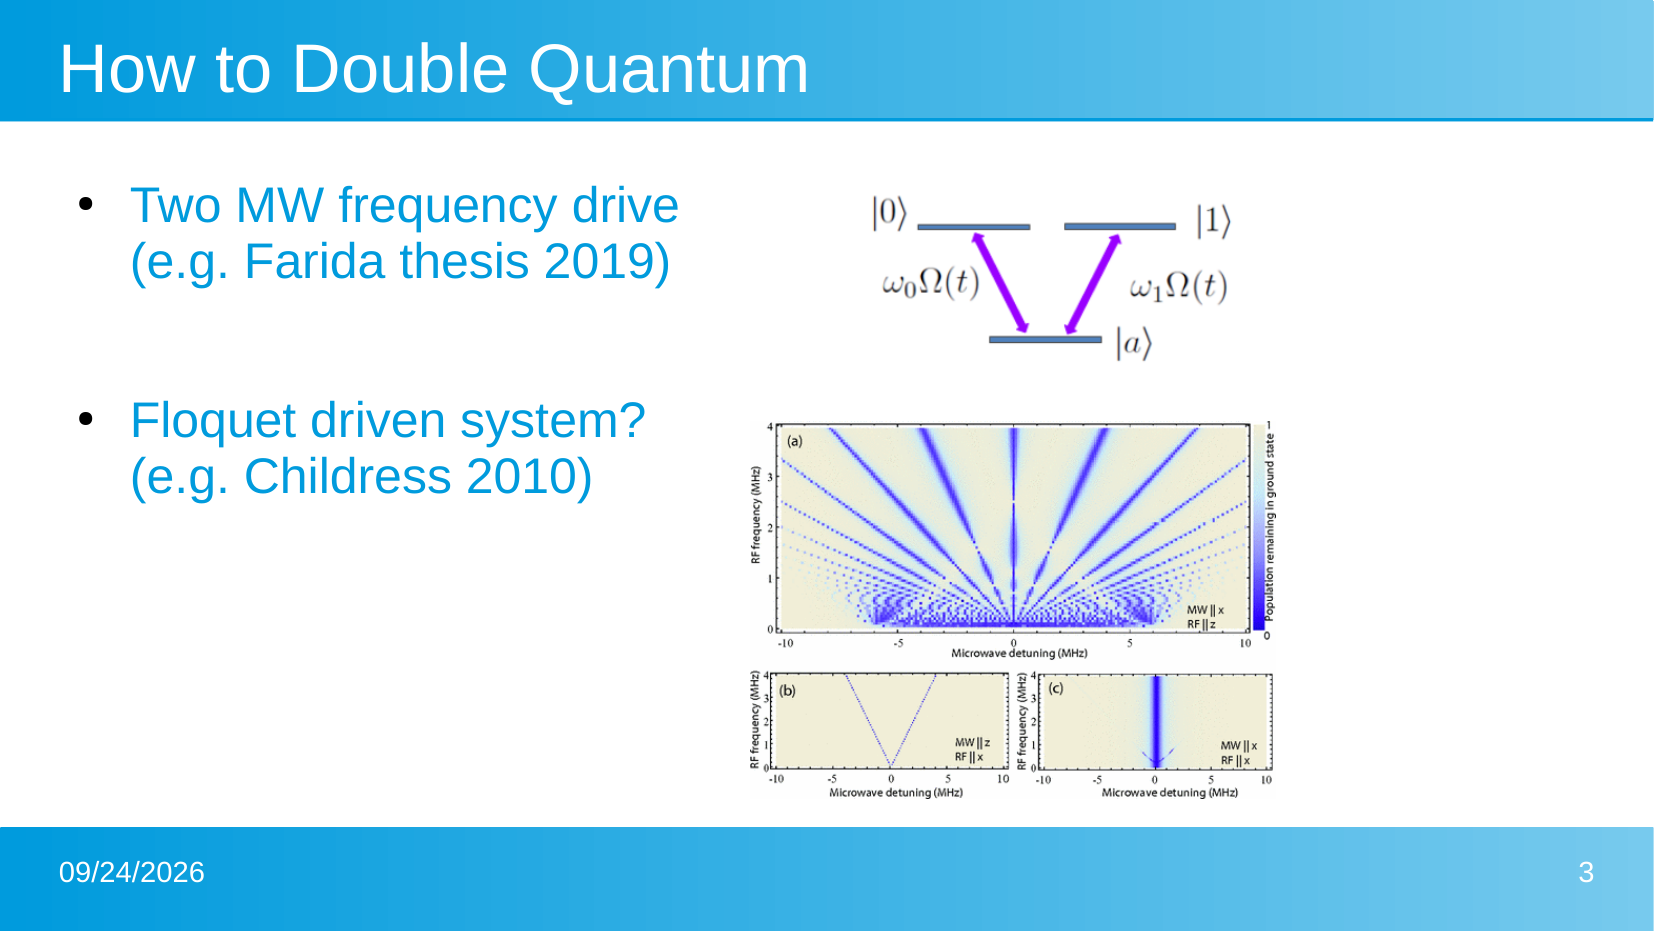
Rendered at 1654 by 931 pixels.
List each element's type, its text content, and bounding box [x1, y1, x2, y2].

list Two MW frequency drive (e.g. Farida thesis 2019) Floquet driven system? (e.g. Childress 2010) [59, 177, 1595, 768]
title How to Double Quantum [59, 29, 1595, 108]
picture [750, 421, 1276, 799]
picture [825, 187, 1276, 387]
